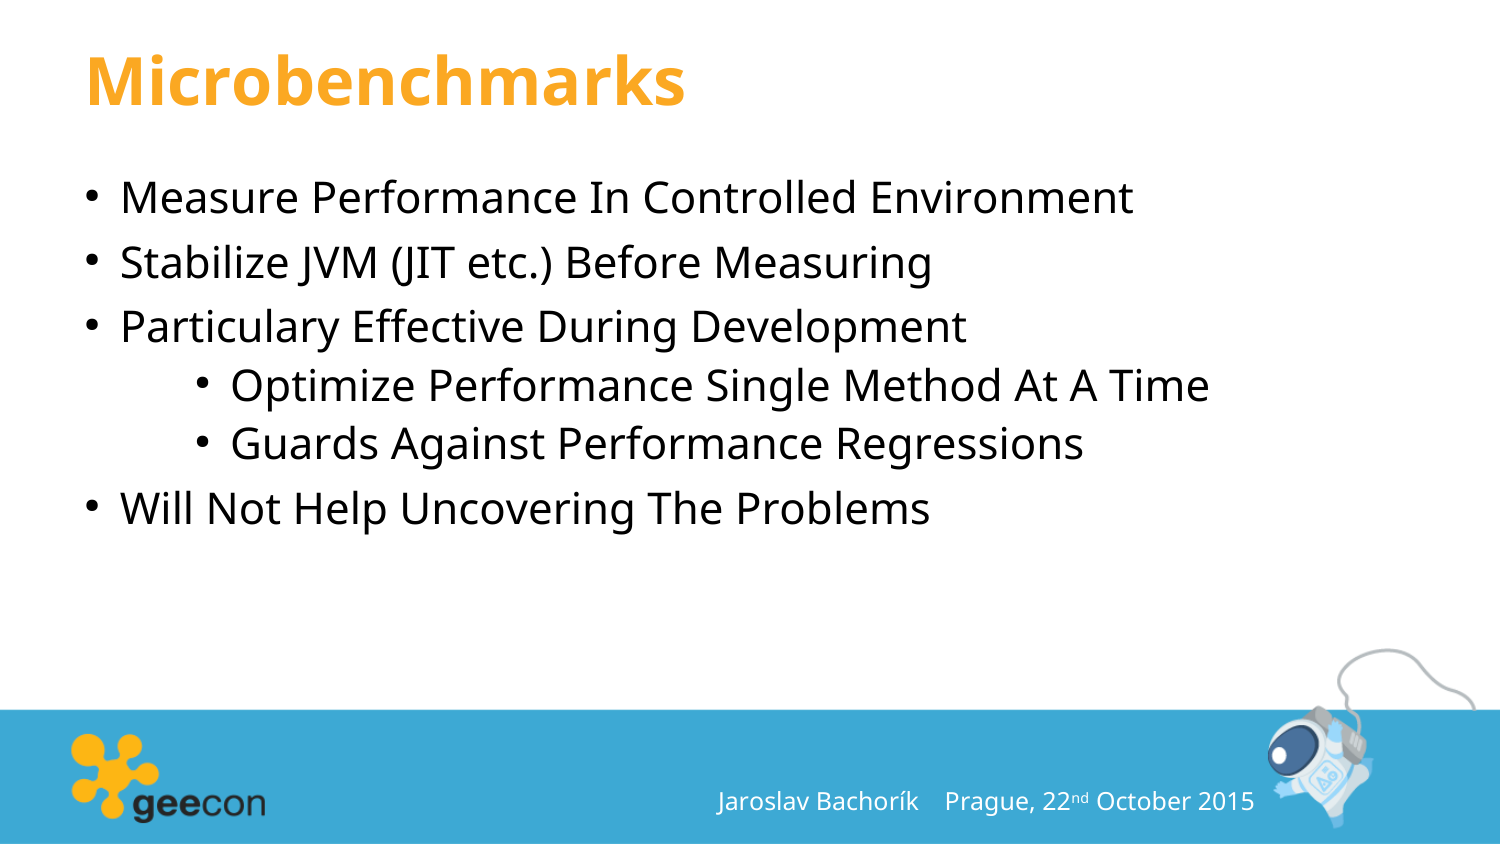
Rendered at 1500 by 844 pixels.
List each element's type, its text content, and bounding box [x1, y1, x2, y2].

picture [0, 0, 1500, 844]
text_box Jaroslav Bachorík Prague, 22nd October 2015 [442, 778, 1270, 824]
title Microbenchmarks [75, 33, 1426, 165]
list Measure Performance In Controlled Environment Stabilize JVM (JIT etc.) Before Measuring Particulary Effective During Development Optimize Performance Single Method At A Time Guards Against Performance Regressions Will Not Help Uncovering The Problems [75, 165, 1426, 623]
